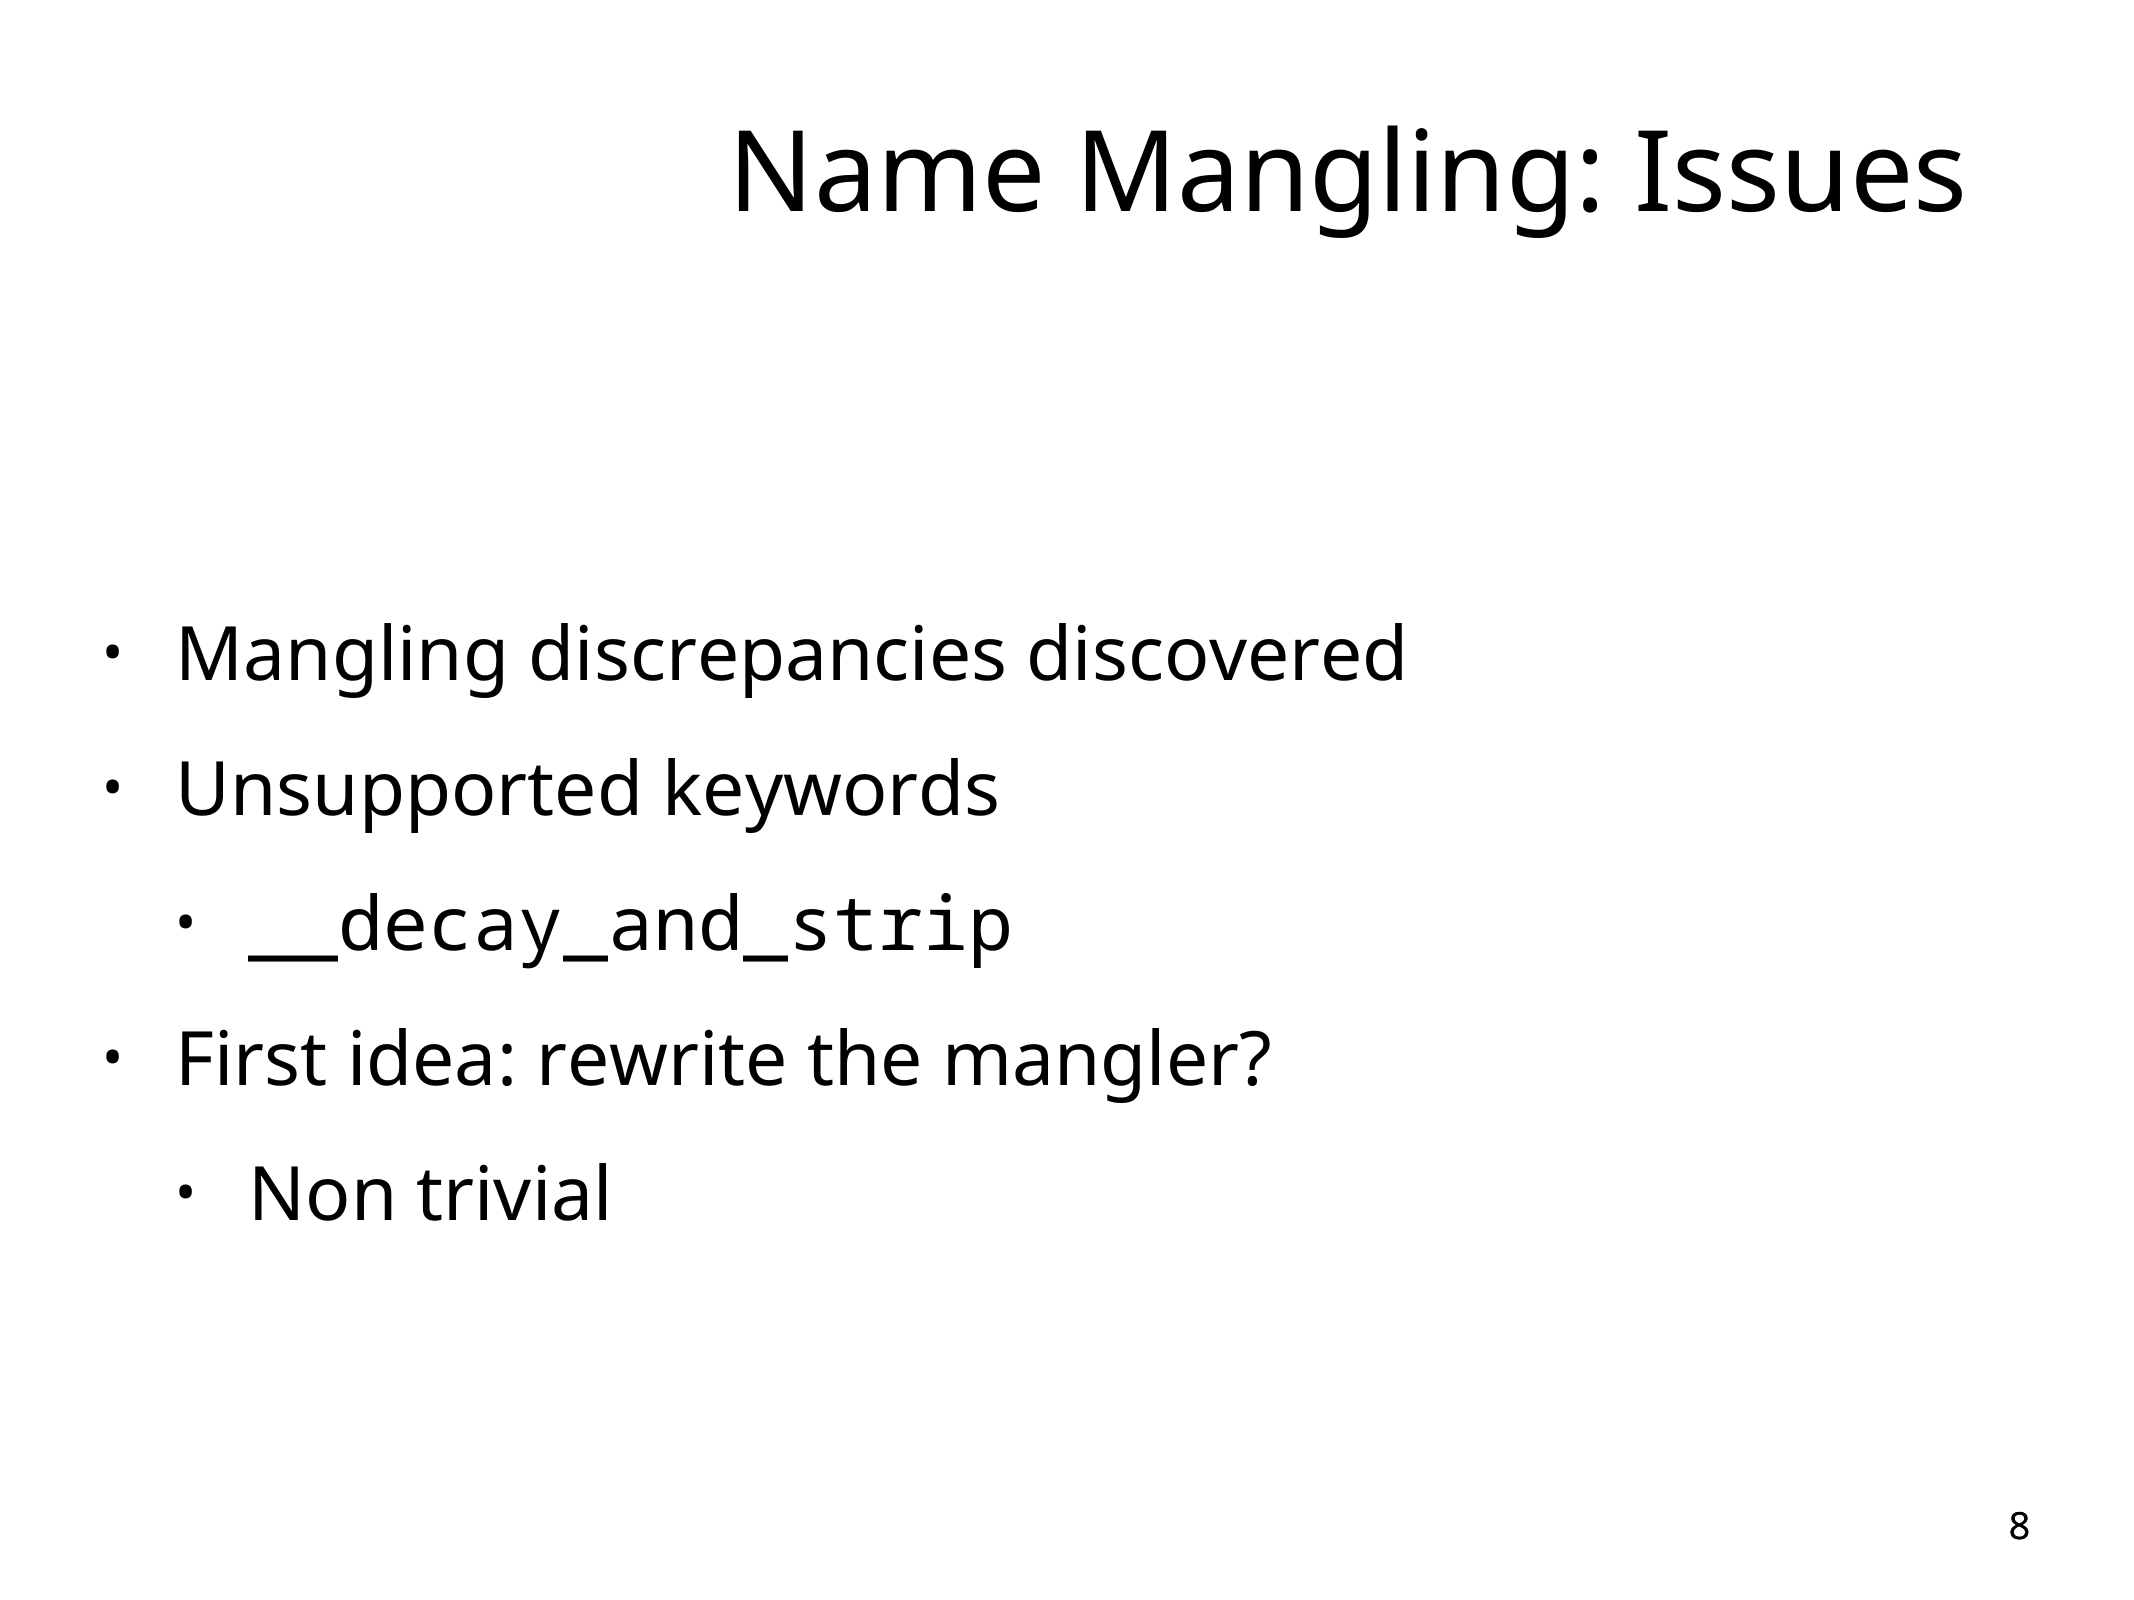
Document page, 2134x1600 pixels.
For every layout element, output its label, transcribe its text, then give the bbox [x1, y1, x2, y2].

text_box <number> [1985, 1493, 2055, 1557]
list Mangling discrepancies discovered Unsupported keywords __decay_and_strip First idea: rewrite the mangler? Non trivial [94, 332, 2039, 1509]
title Name Mangling: Issues [156, 72, 1978, 261]
